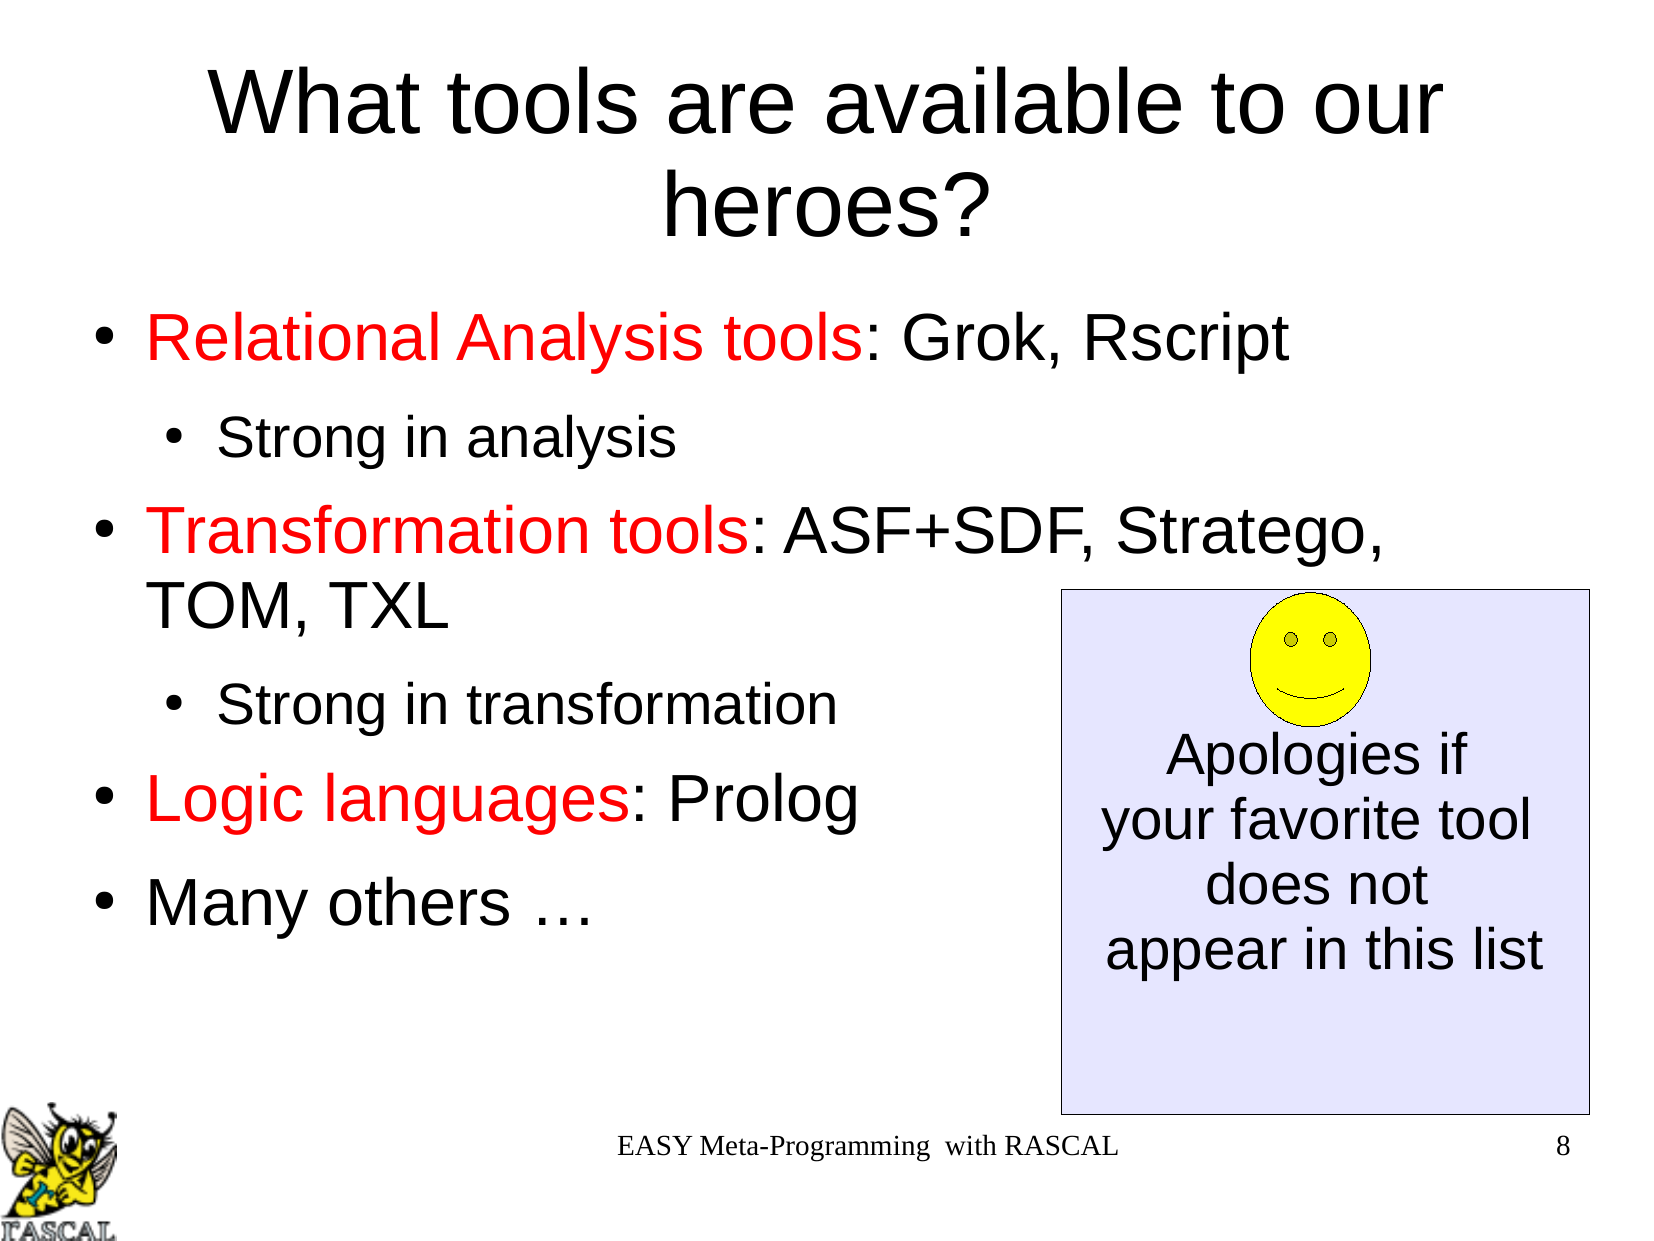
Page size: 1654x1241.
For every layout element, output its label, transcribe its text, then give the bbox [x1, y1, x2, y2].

title What tools are available to our heroes? [82, 49, 1571, 257]
picture [0, 1102, 117, 1241]
text_box Apologies if your favorite tool does not appear in this list [1061, 589, 1590, 1115]
list Relational Analysis tools: Grok, Rscript Strong in analysis Transformation tools: ASF+SDF, Stratego, TOM, TXL Strong in transformation Logic languages: Prolog Many others … [75, 300, 1564, 1119]
text_box [1250, 592, 1371, 727]
